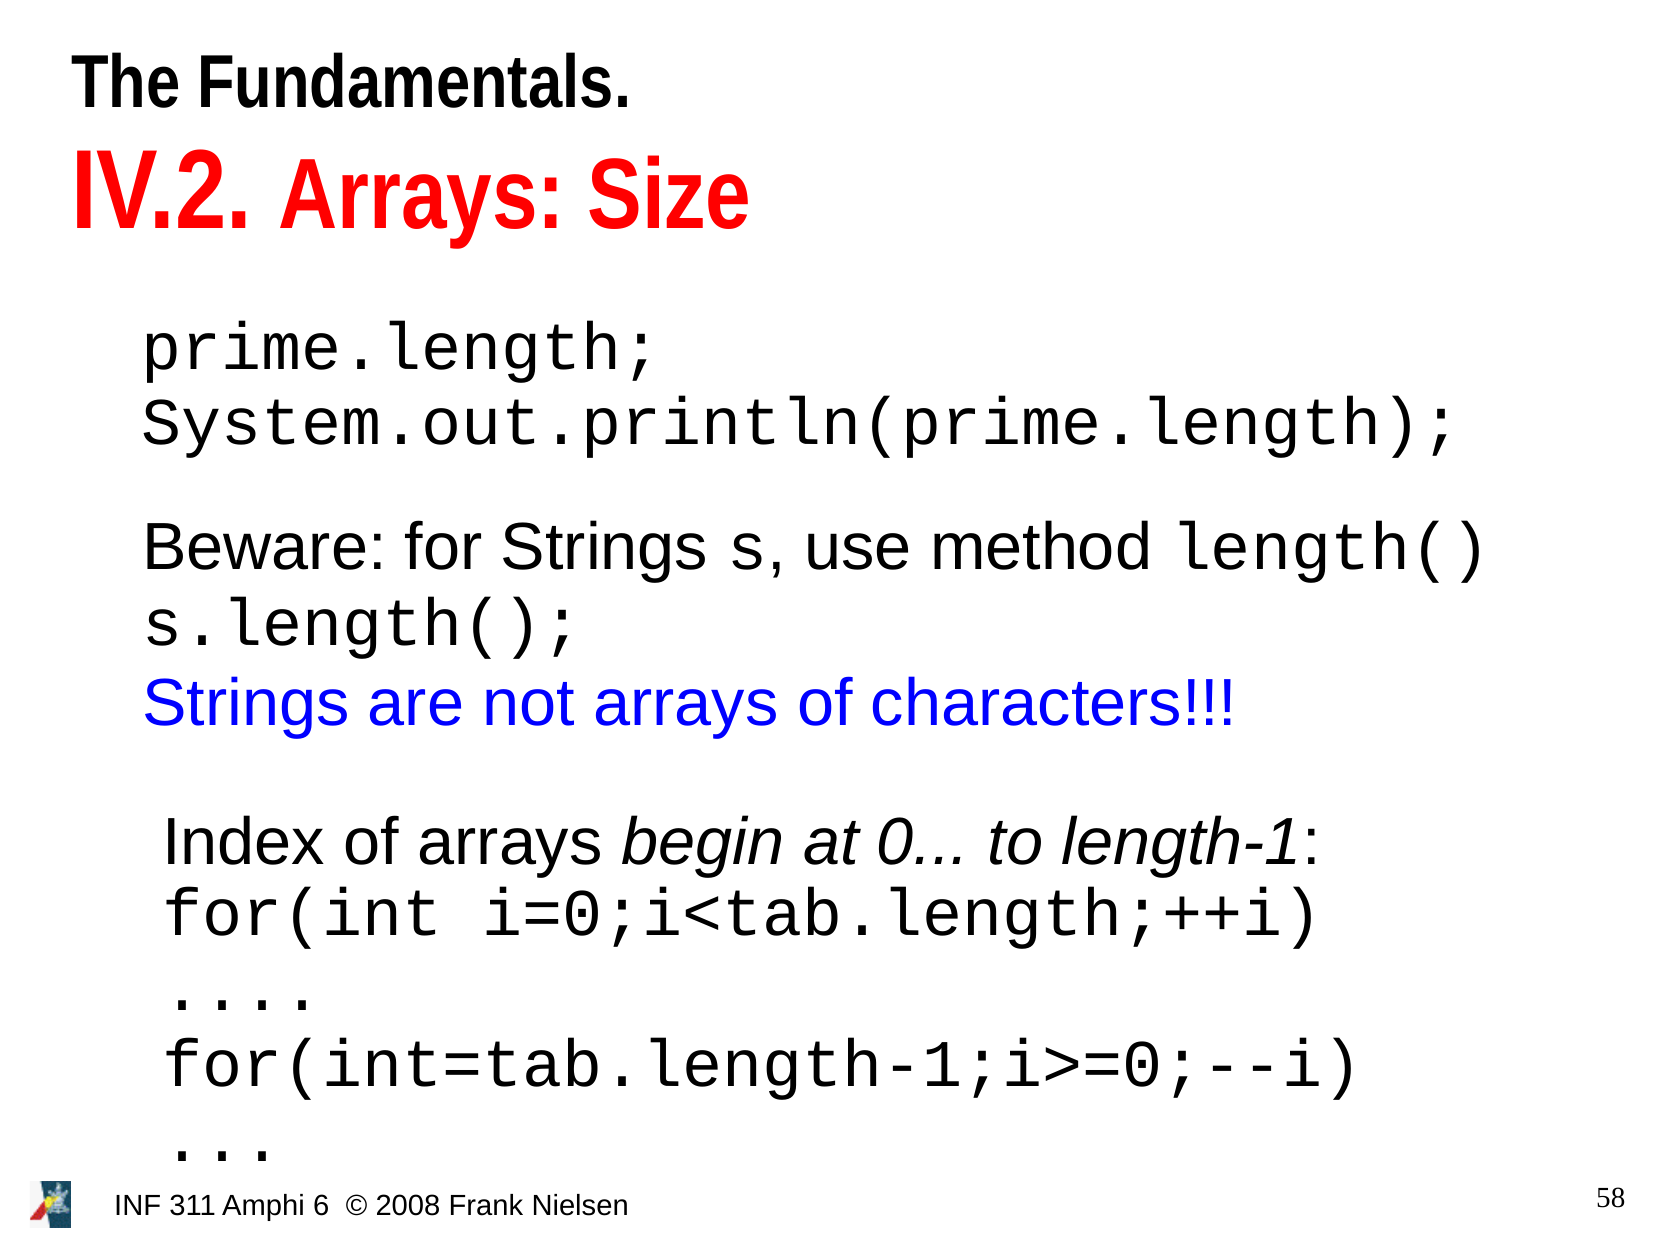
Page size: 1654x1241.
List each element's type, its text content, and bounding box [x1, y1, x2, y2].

text_box prime.length; System.out.println(prime.length); [126, 306, 1477, 473]
text_box Beware: for Strings s, use method length() s.length(); Strings are not arrays of characters!!! [127, 501, 1506, 748]
text_box Index of arrays begin at 0... to length-1: for(int i=0;i<tab.length;++i) .... for(int=tab.length-1;i>=0;--i) ... [147, 797, 1378, 1189]
text_box The Fundamentals. IV.2. Arrays: Size [56, 29, 764, 260]
picture [29, 1181, 71, 1228]
